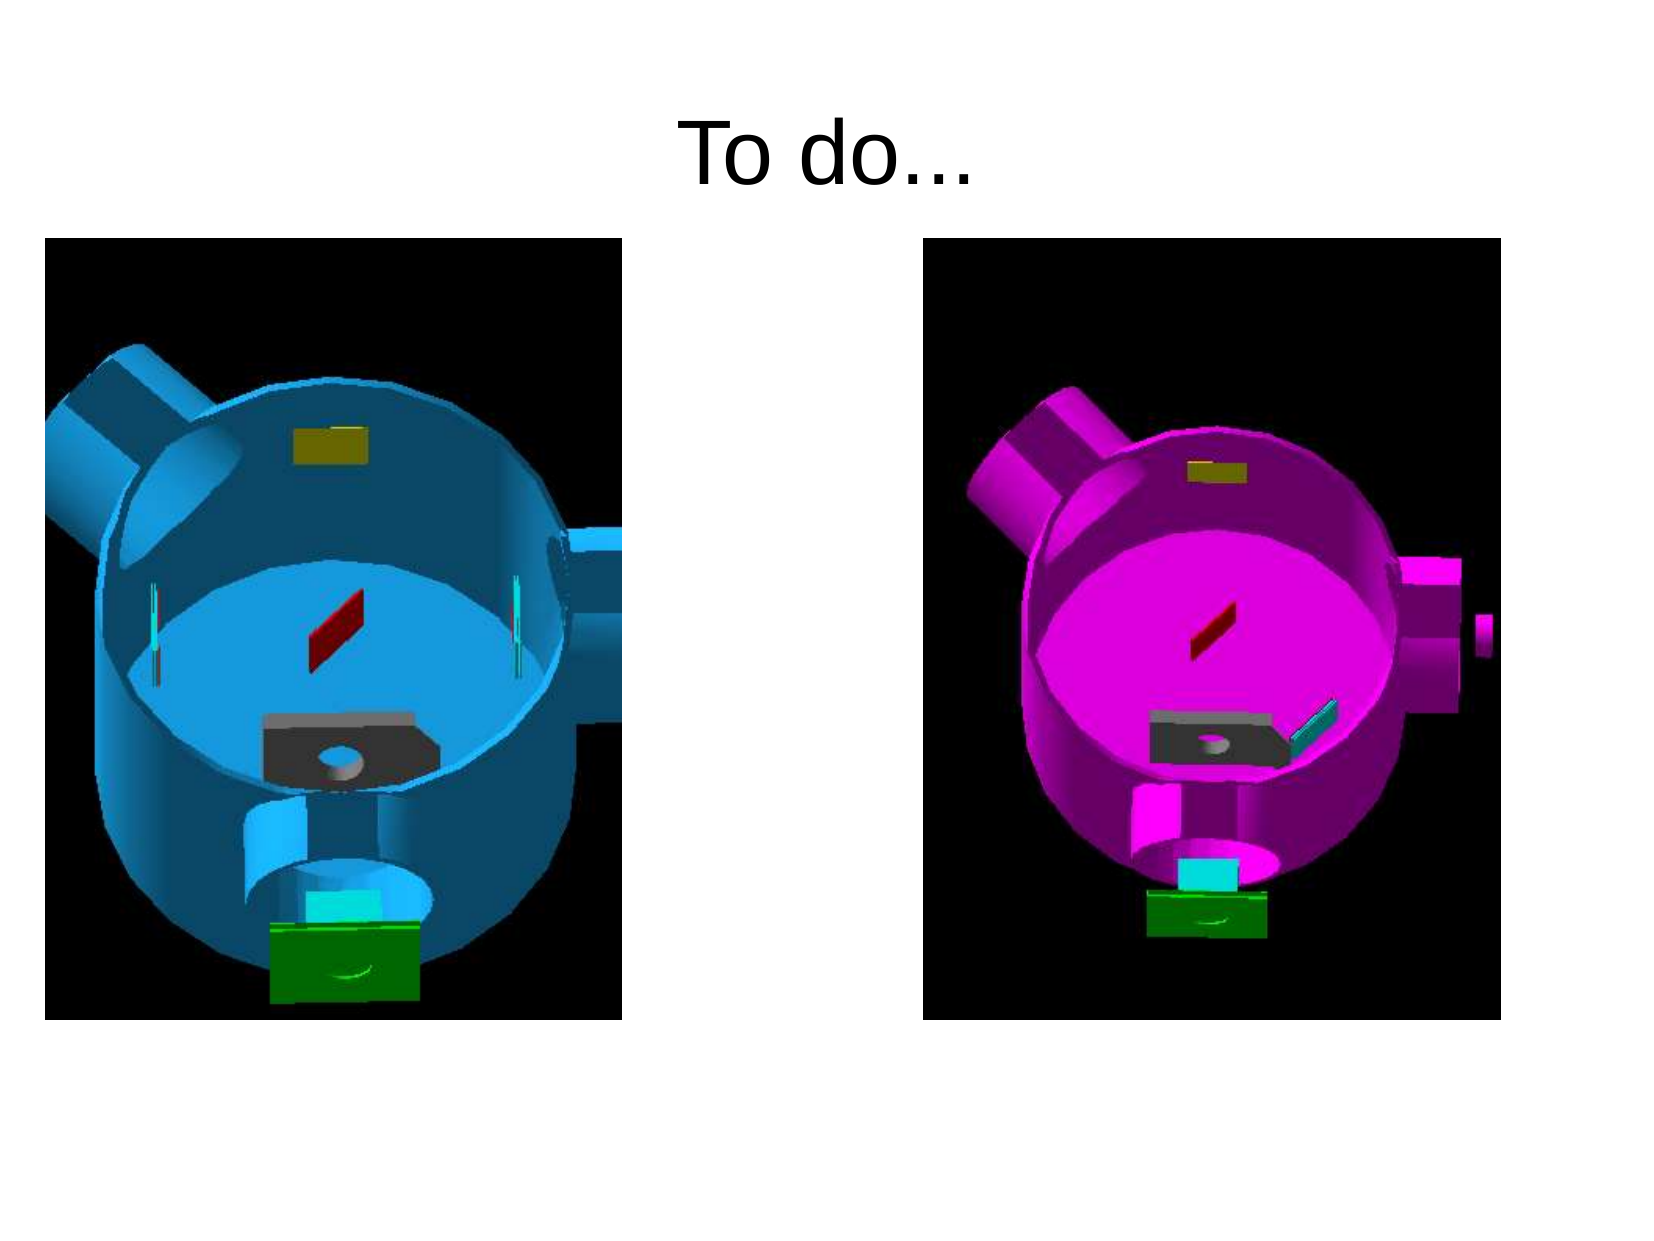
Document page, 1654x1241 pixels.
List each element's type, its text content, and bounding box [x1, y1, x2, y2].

title To do... [82, 49, 1571, 257]
picture [45, 238, 622, 1021]
picture [923, 238, 1501, 1021]
